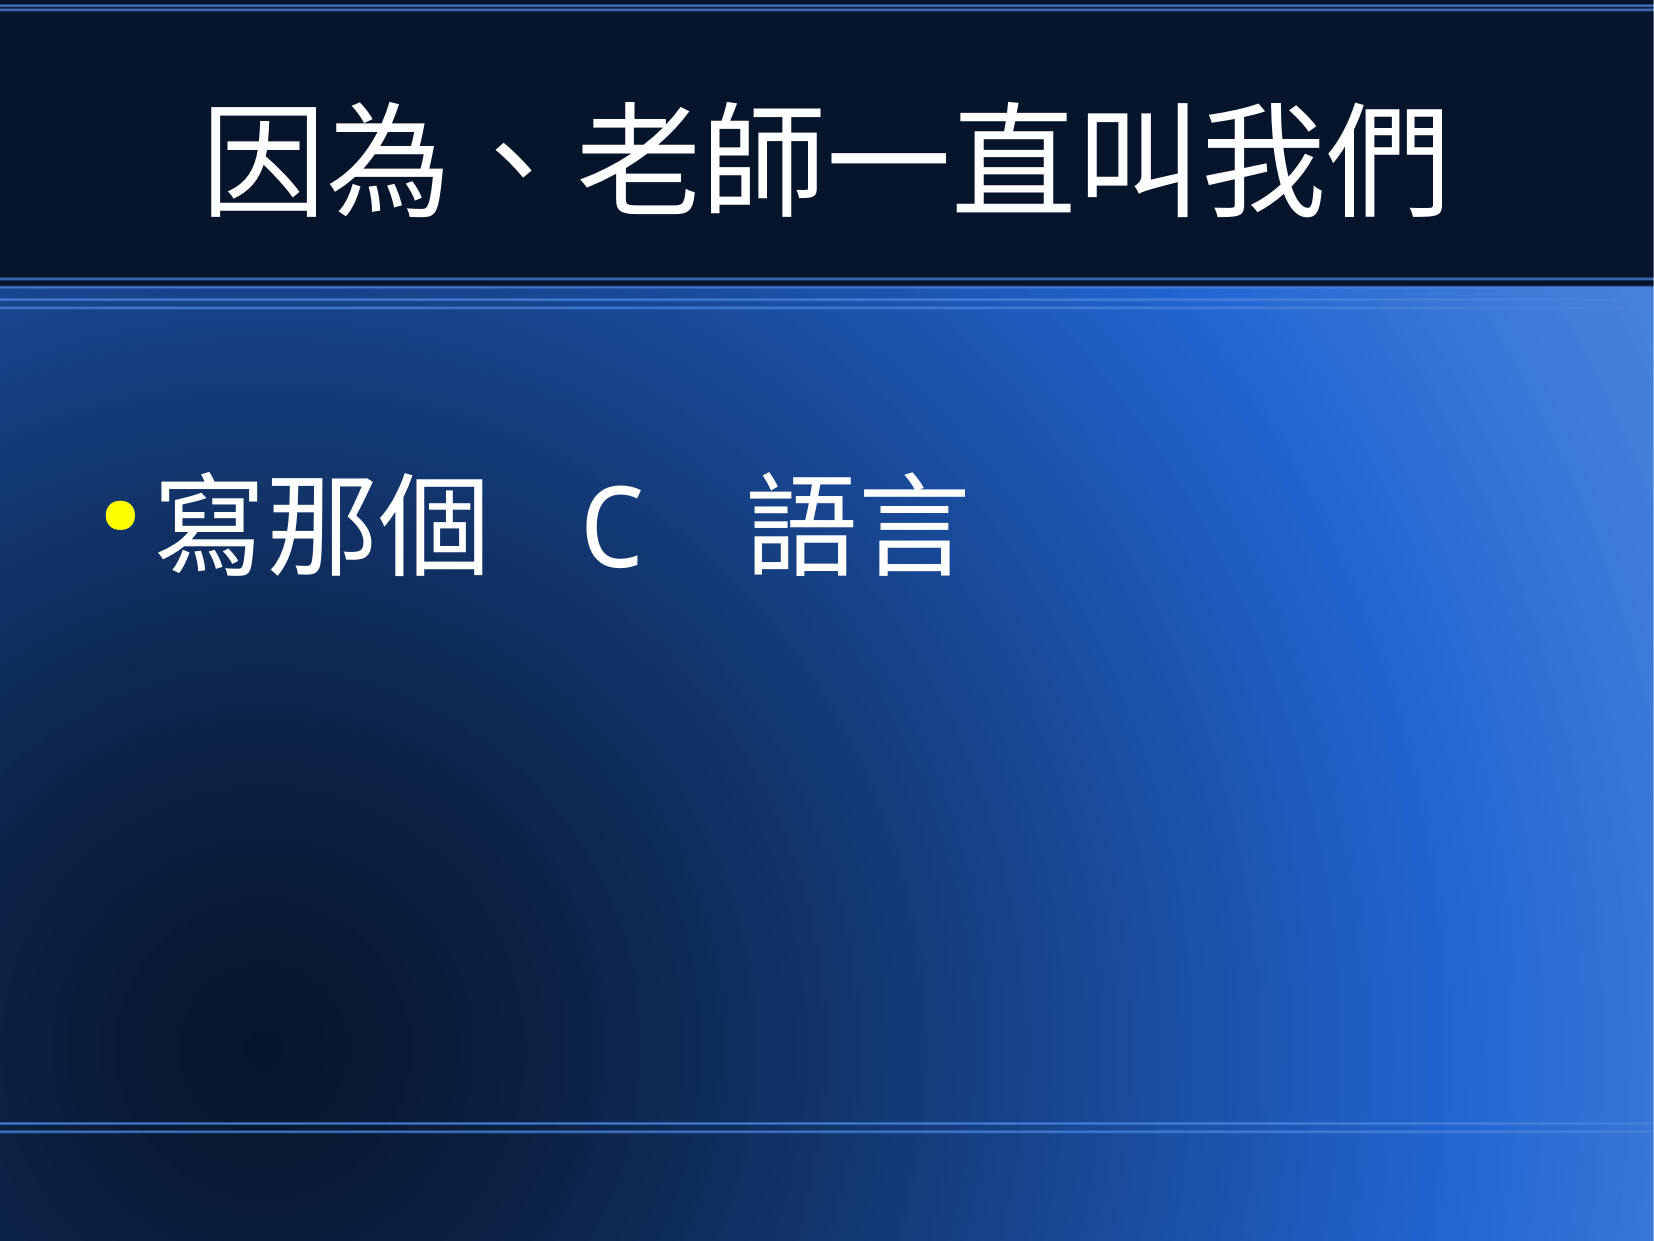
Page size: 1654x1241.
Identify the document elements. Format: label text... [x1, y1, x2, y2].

title 因為、老師一直叫我們 [82, 49, 1571, 257]
picture [0, 0, 1654, 1241]
list 寫那個 C 語言 [82, 355, 1571, 1241]
